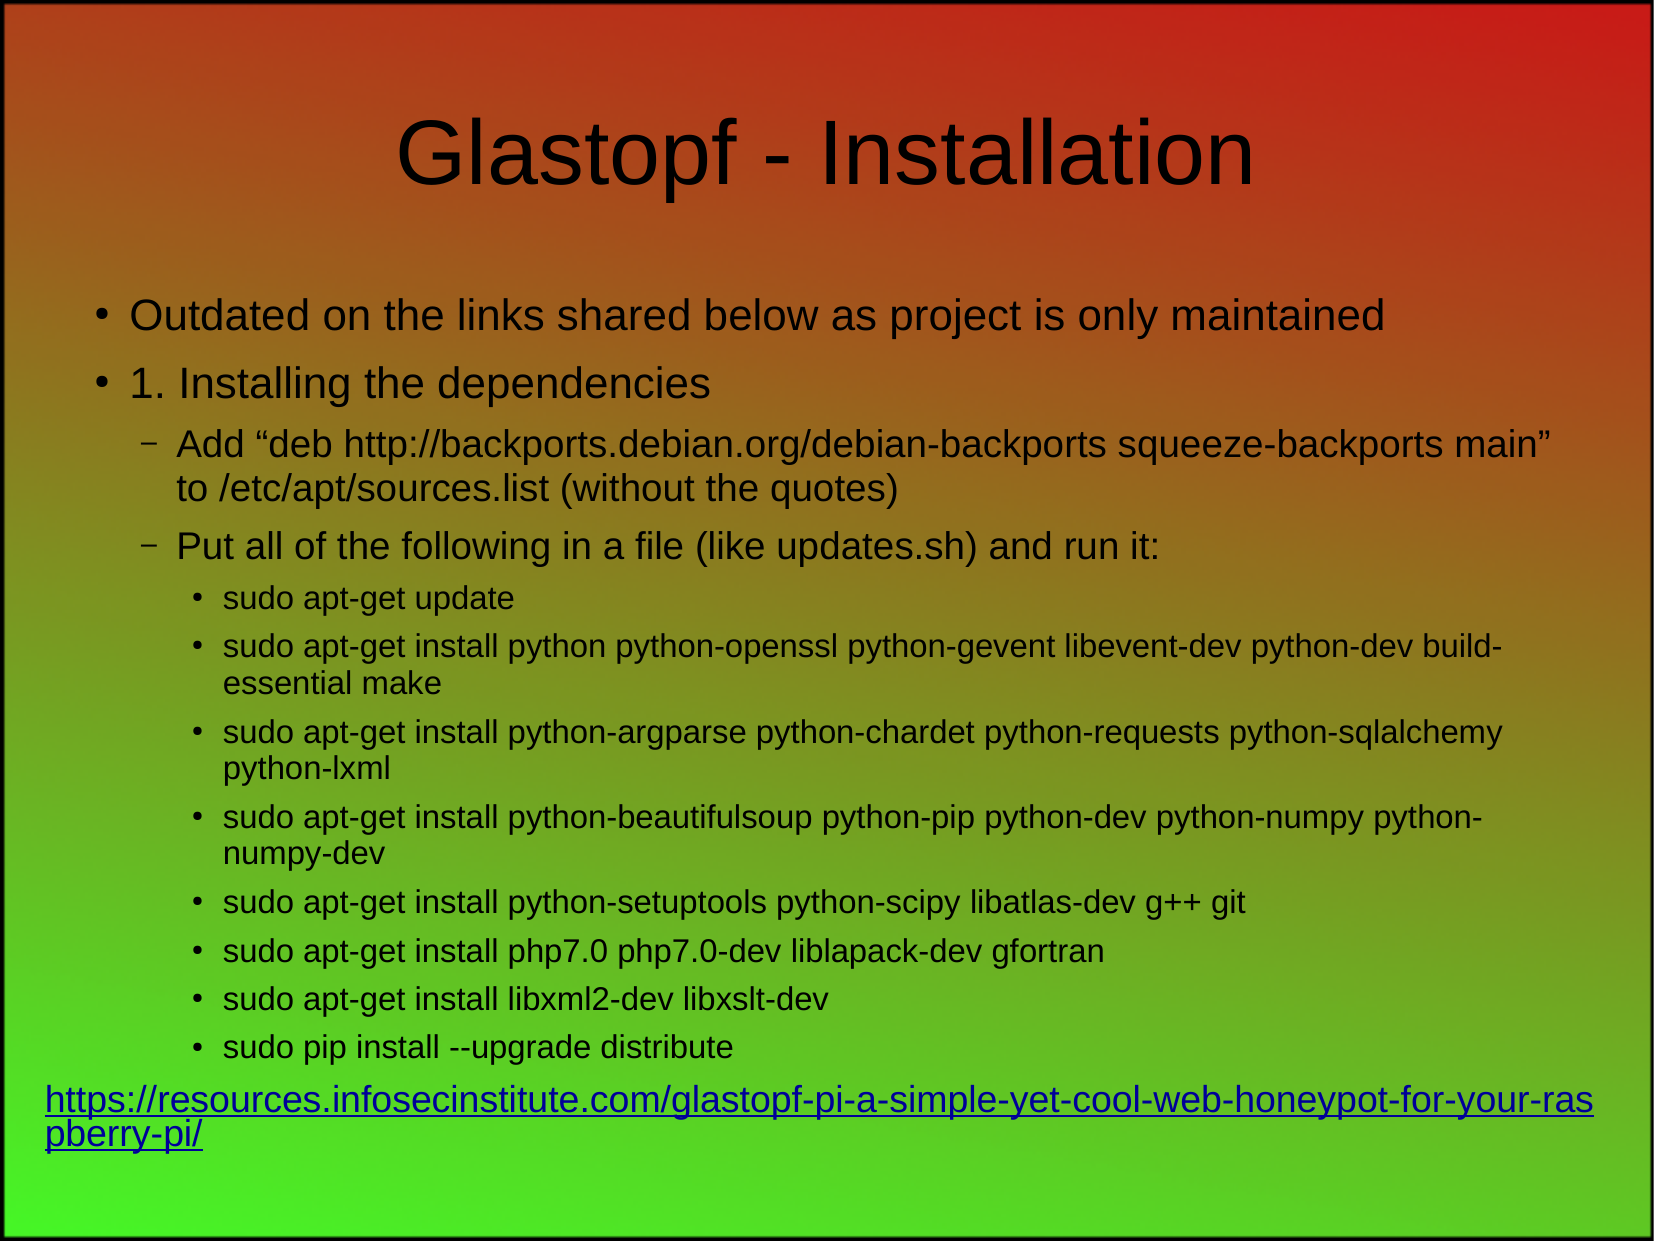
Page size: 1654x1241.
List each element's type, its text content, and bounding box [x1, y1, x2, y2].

text_box https://resources.infosecinstitute.com/glastopf-pi-a-simple-yet-cool-web-honeypot-for-your-raspberry-pi/ [30, 1071, 1621, 1171]
title Glastopf - Installation [82, 49, 1571, 257]
picture [0, 0, 1654, 1241]
list Outdated on the links shared below as project is only maintained 1. Installing the dependencies Add “deb http://backports.debian.org/debian-backports squeeze-backports main” to /etc/apt/sources.list (without the quotes) Put all of the following in a file (like updates.sh) and run it: sudo apt-get update sudo apt-get install python python-openssl python-gevent libevent-dev python-dev build-essential make sudo apt-get install python-argparse python-chardet python-requests python-sqlalchemy python-lxml sudo apt-get install python-beautifulsoup python-pip python-dev python-numpy python-numpy-dev sudo apt-get install python-setuptools python-scipy libatlas-dev g++ git sudo apt-get install php7.0 php7.0-dev liblapack-dev gfortran sudo apt-get install libxml2-dev libxslt-dev sudo pip install --upgrade distribute [82, 290, 1591, 1071]
